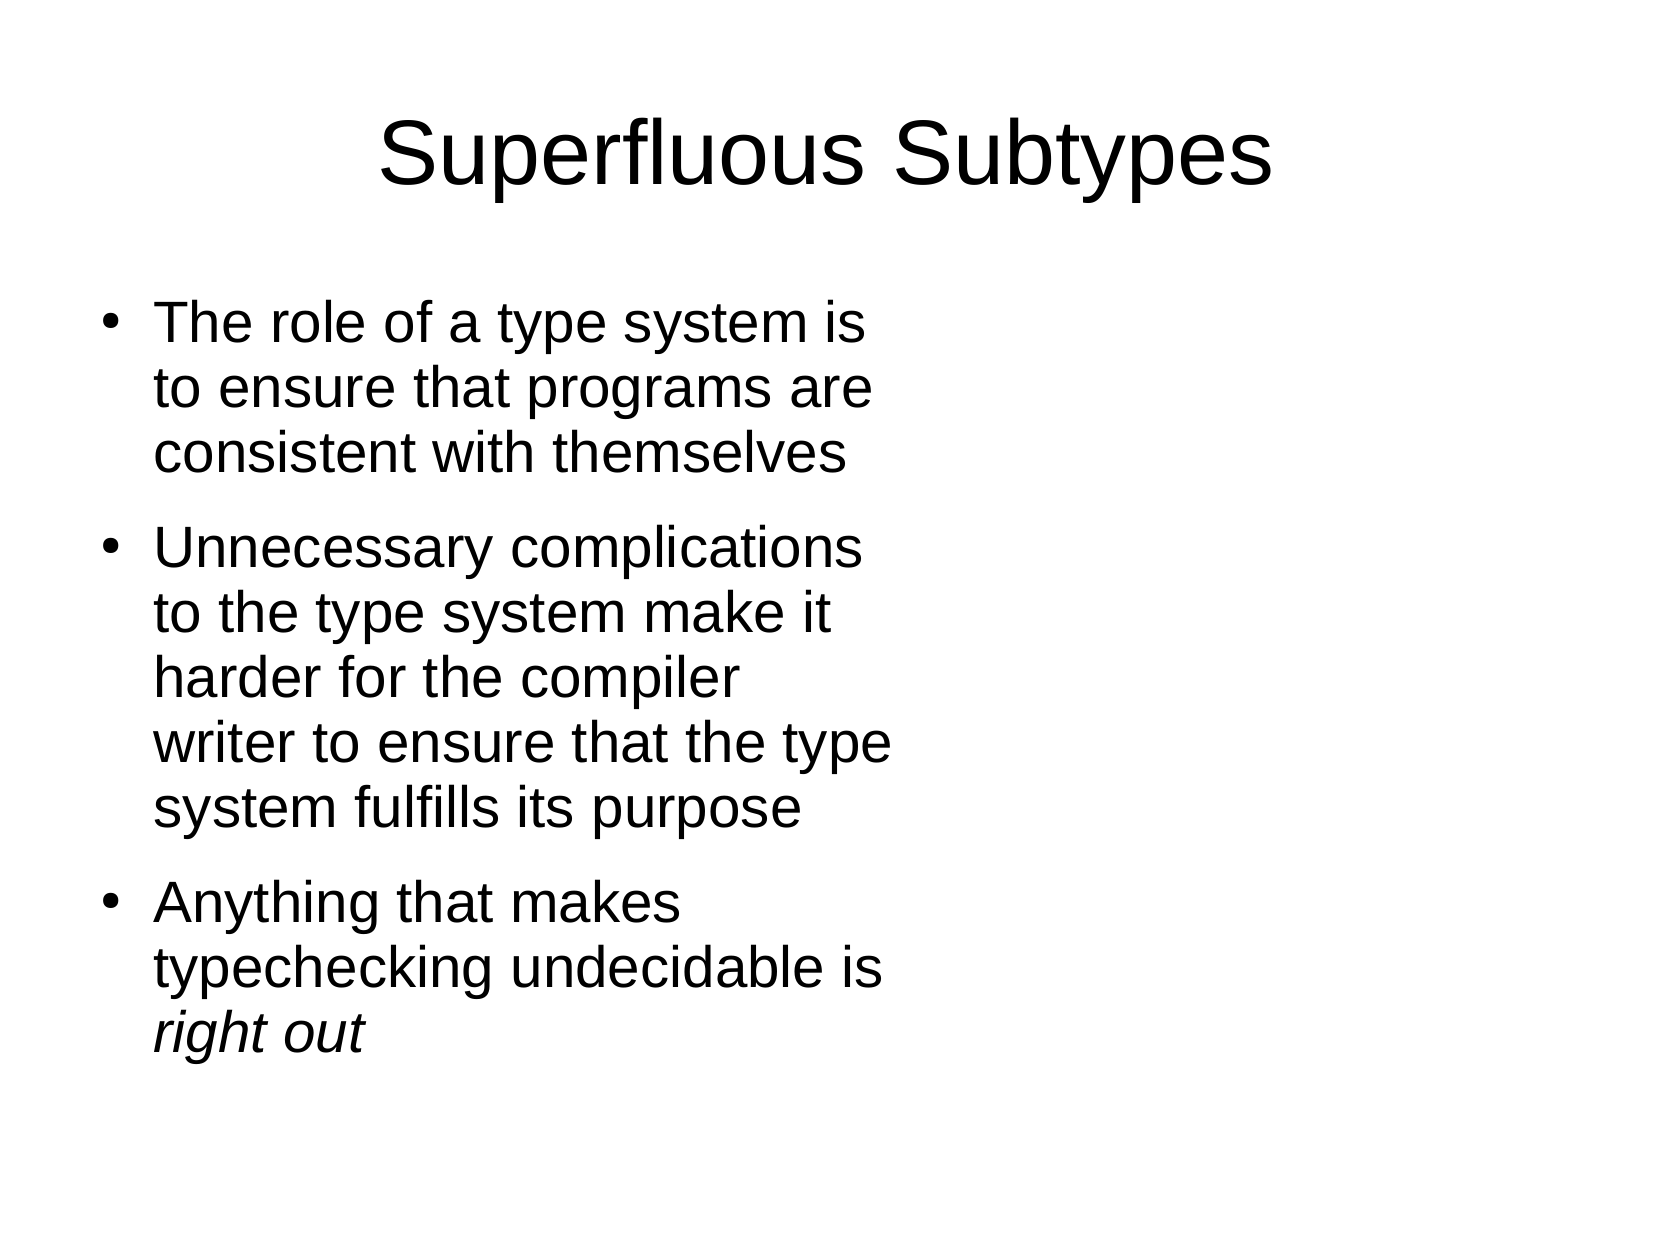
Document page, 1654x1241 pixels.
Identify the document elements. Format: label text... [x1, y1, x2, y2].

list The role of a type system is to ensure that programs are consistent with themselves Unnecessary complications to the type system make it harder for the compiler writer to ensure that the type system fulfills its purpose Anything that makes typechecking undecidable is right out [82, 290, 901, 1109]
title Superfluous Subtypes [82, 49, 1571, 257]
